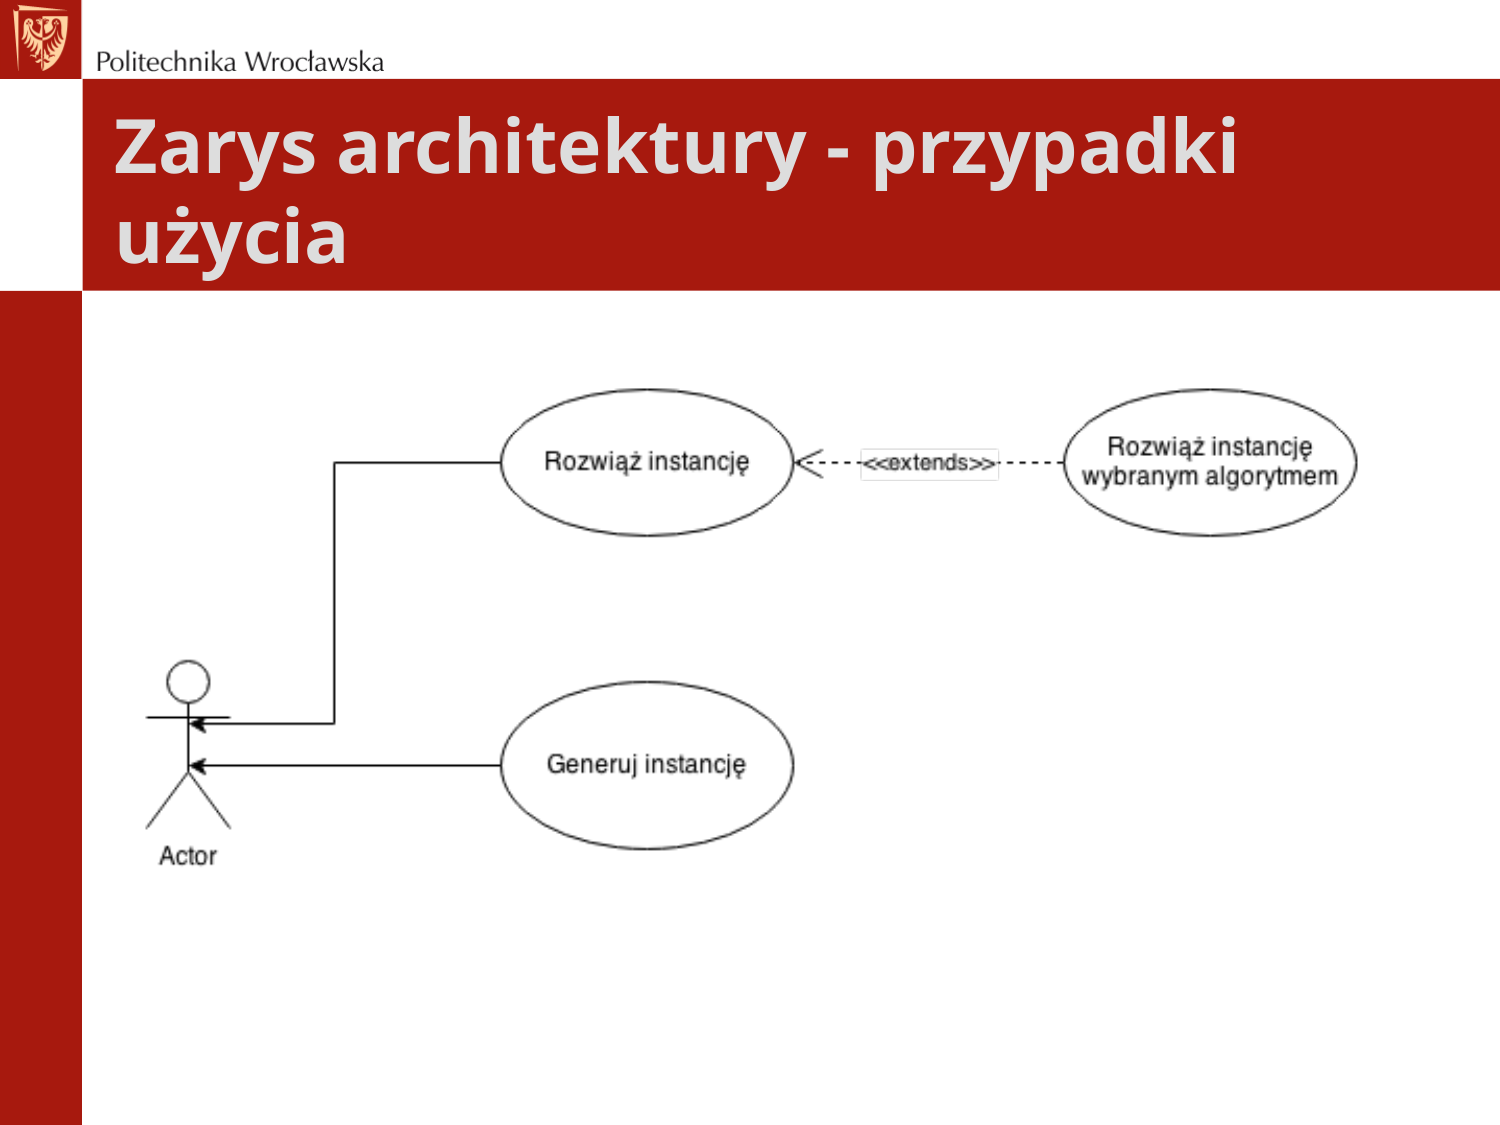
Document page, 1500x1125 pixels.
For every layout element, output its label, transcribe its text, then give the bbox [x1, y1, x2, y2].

text_box Zarys architektury - przypadki użycia [100, 103, 1483, 273]
picture [144, 387, 1360, 882]
picture [0, 0, 384, 79]
